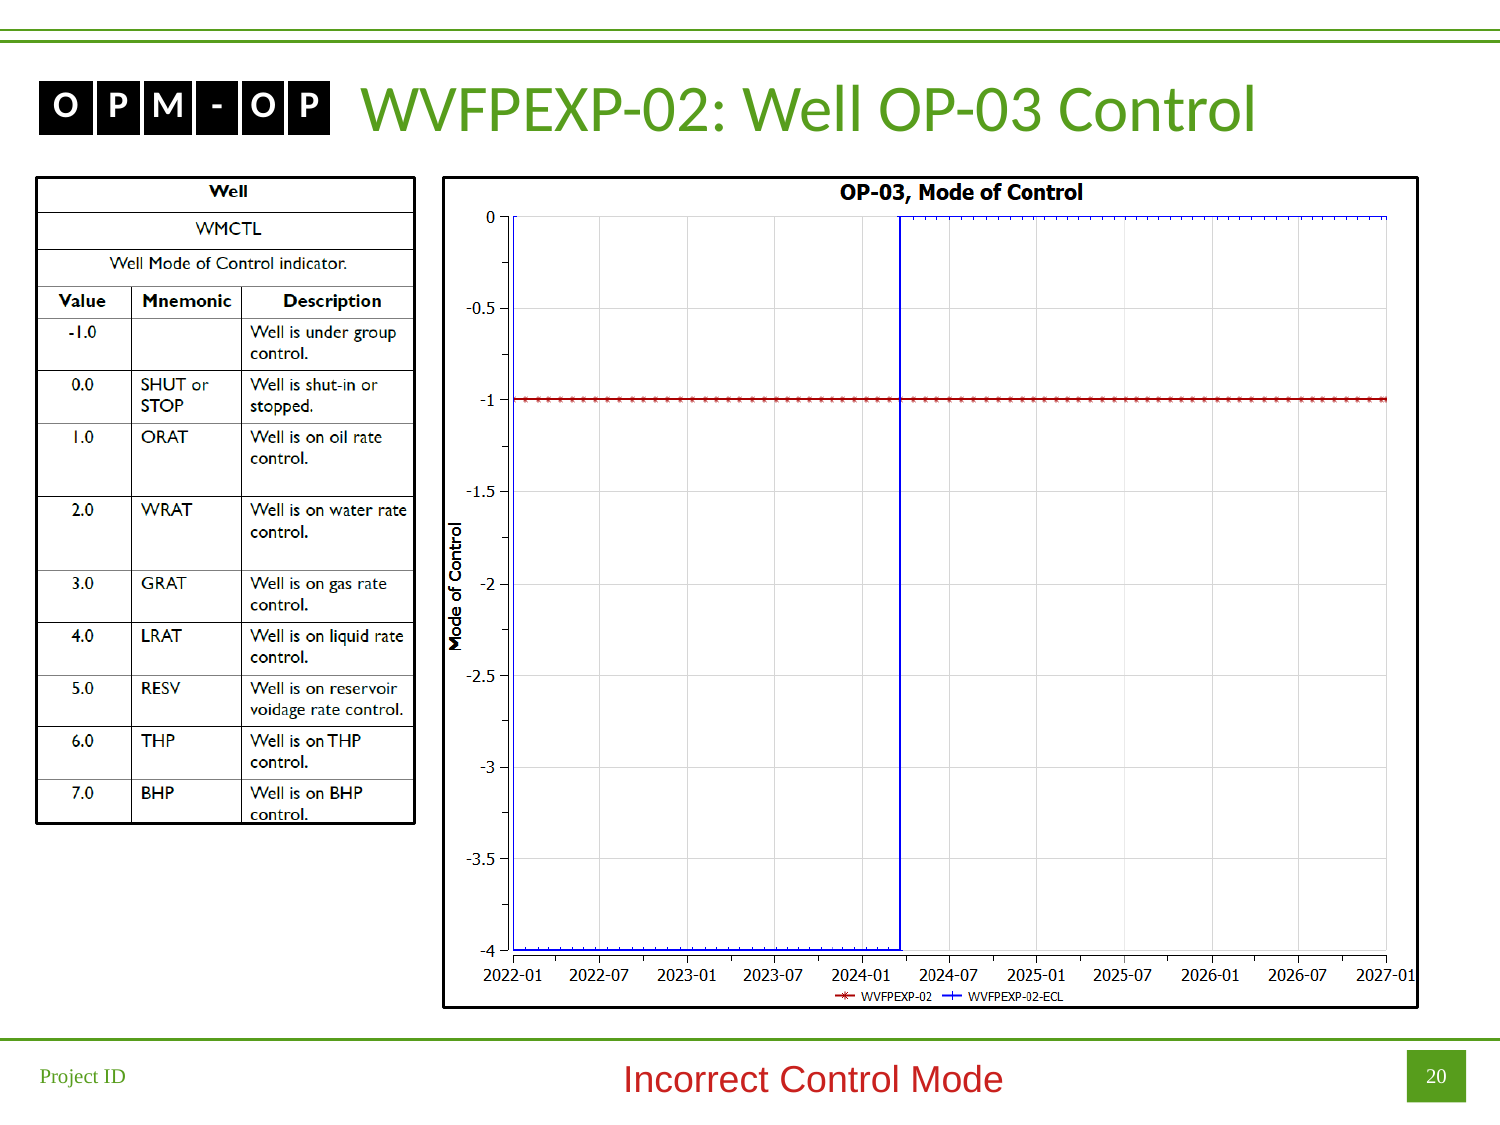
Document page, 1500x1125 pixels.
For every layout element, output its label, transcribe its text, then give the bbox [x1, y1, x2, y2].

picture [37, 178, 413, 823]
title WVFPEXP-02: Well OP-03 Control [360, 77, 1425, 153]
picture [444, 178, 1416, 1006]
text_box Incorrect Control Mode [267, 1051, 1359, 1109]
